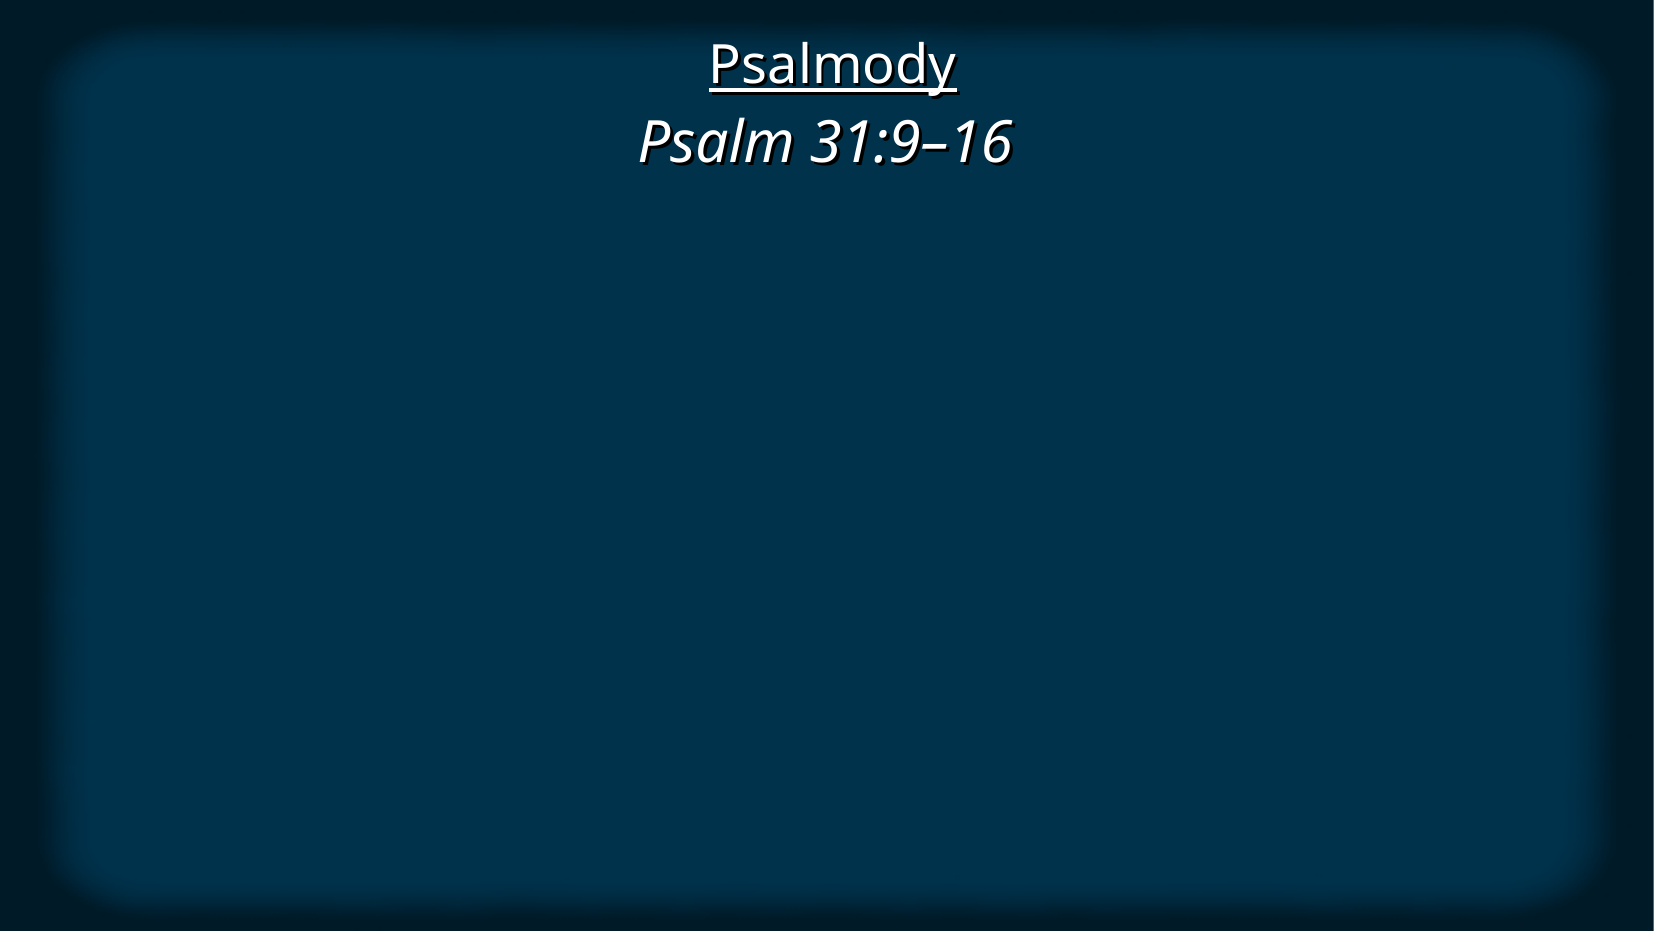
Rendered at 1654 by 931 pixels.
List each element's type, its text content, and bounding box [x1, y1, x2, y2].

picture [0, 0, 1654, 931]
text_box Psalmody Psalm 31:9–16 [82, 18, 1583, 183]
